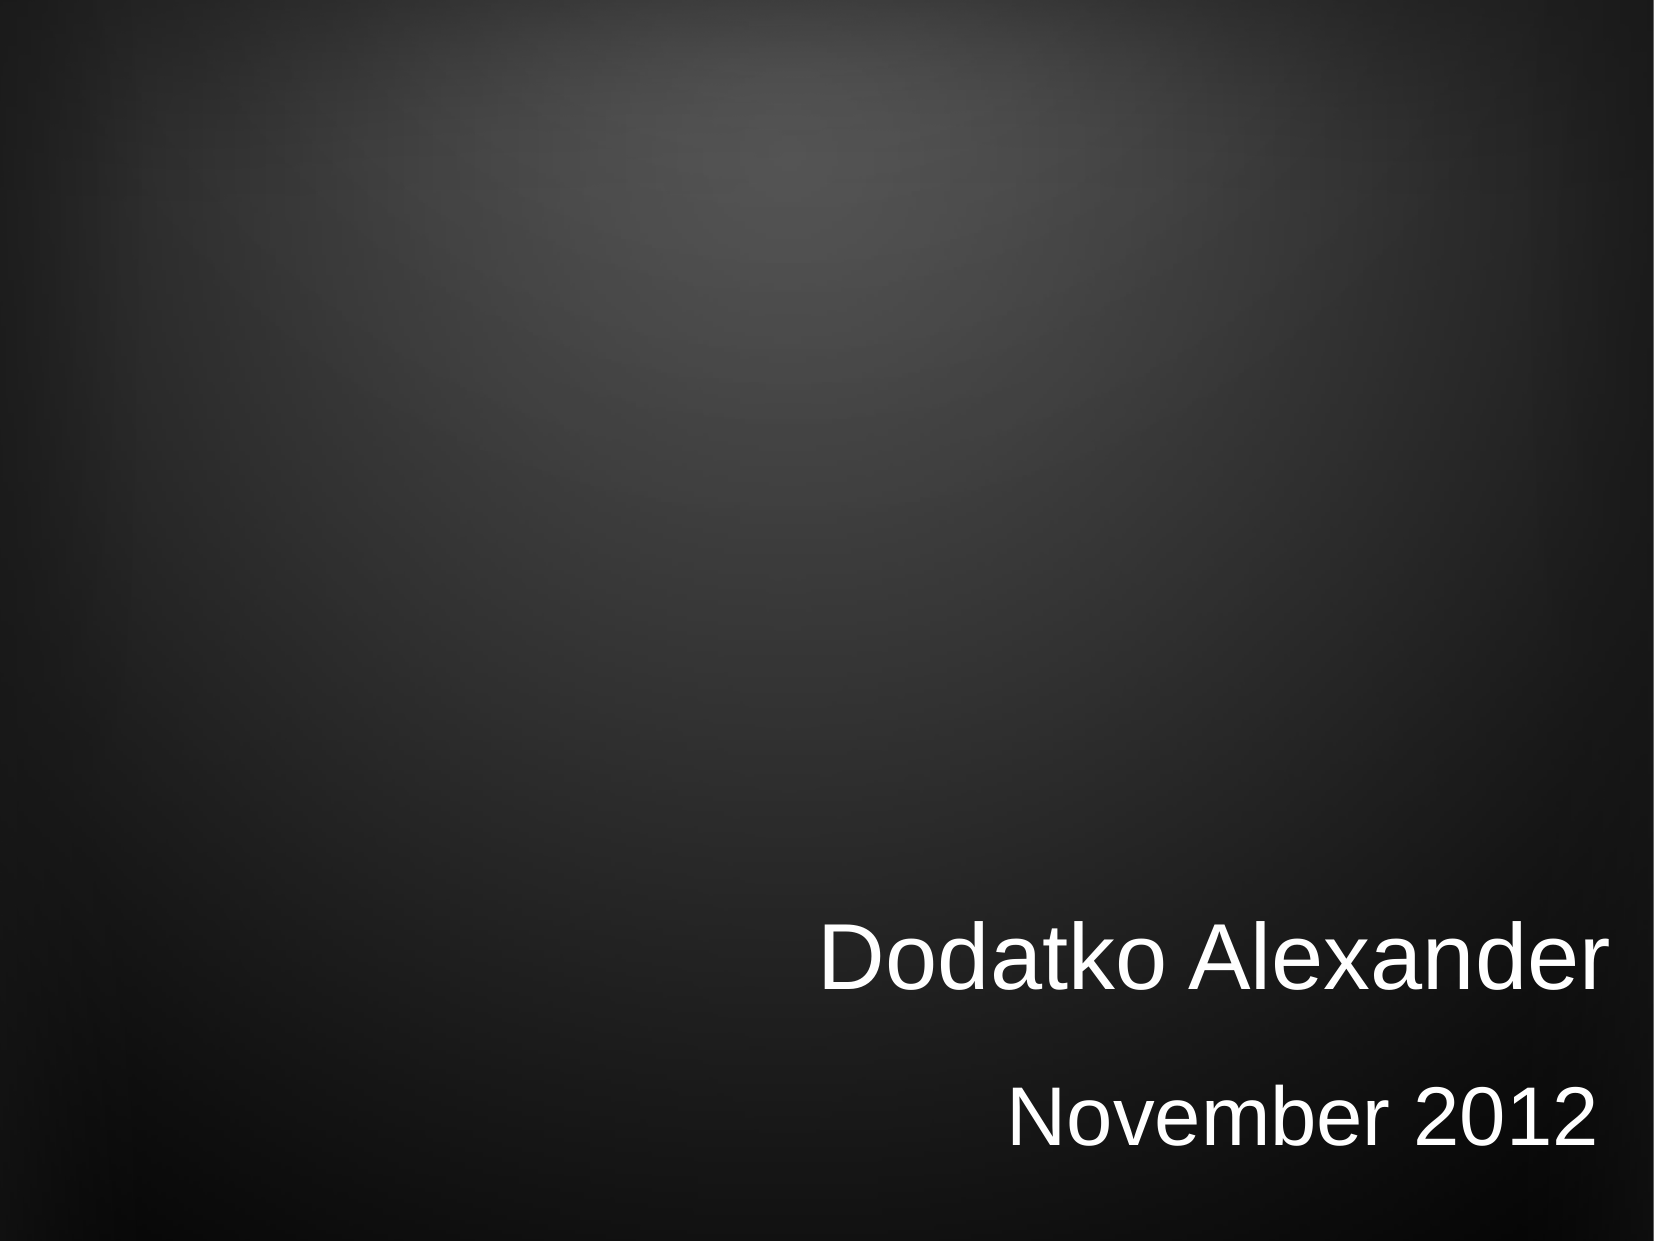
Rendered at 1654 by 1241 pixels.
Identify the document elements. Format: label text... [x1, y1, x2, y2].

text_box November 2012 [992, 1062, 1619, 1172]
picture [0, 0, 1654, 1241]
text_box Dodatko Alexander [803, 897, 1654, 1122]
